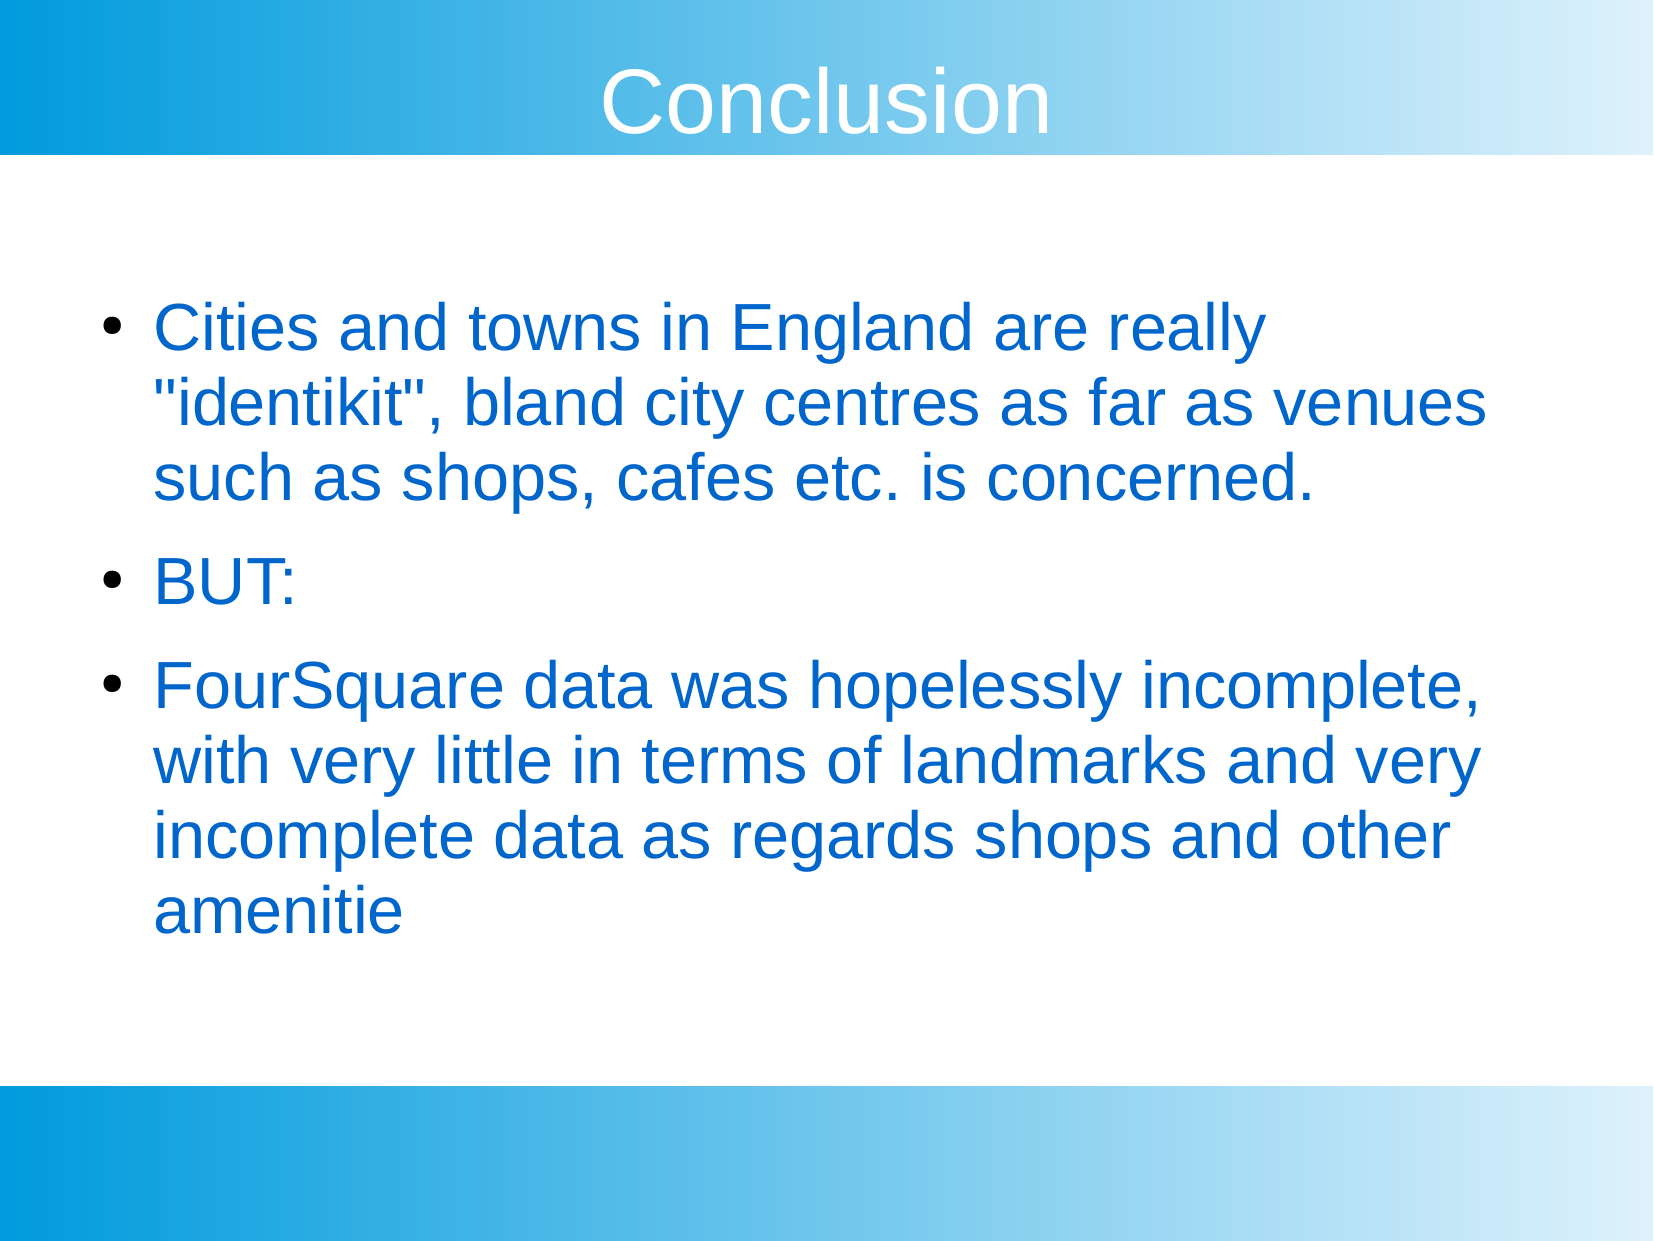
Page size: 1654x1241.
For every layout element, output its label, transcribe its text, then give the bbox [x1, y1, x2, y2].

title Conclusion [82, 49, 1571, 155]
list Cities and towns in England are really "identikit", bland city centres as far as venues such as shops, cafes etc. is concerned. BUT: FourSquare data was hopelessly incomplete, with very little in terms of landmarks and very incomplete data as regards shops and other amenitie [82, 290, 1571, 1010]
